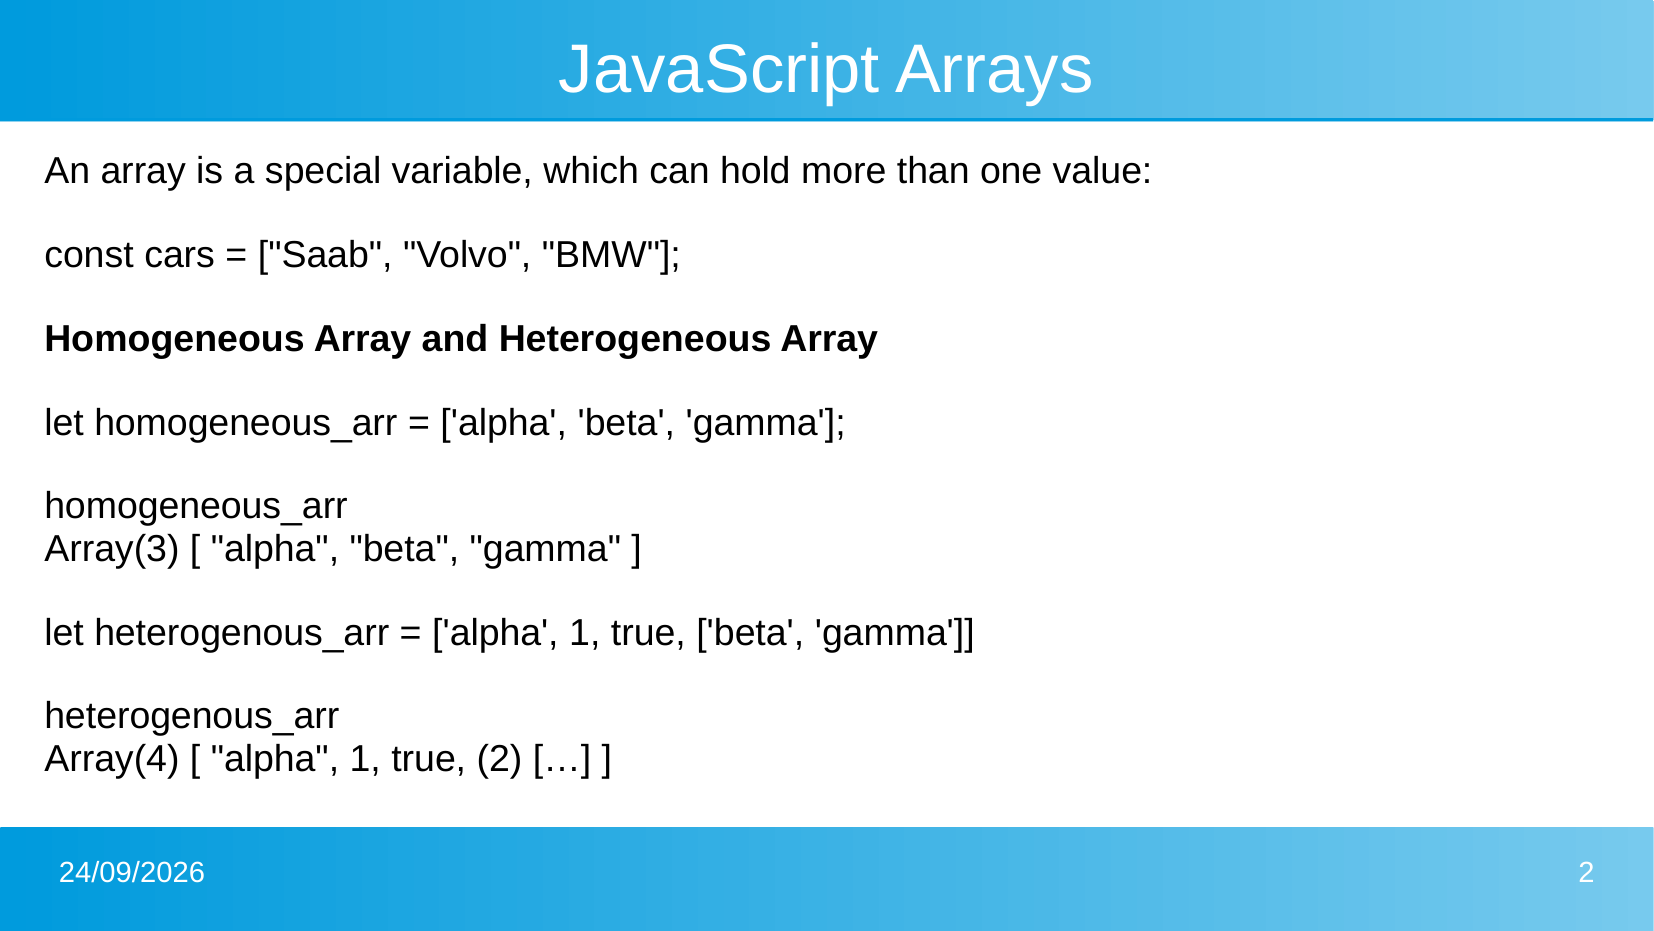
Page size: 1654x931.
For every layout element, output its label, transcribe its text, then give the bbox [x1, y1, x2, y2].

title JavaScript Arrays [59, 29, 1595, 108]
text_box An array is a special variable, which can hold more than one value: const cars = ["Saab", "Volvo", "BMW"]; Homogeneous Array and Heterogeneous Array let homogeneous_arr = ['alpha', 'beta', 'gamma']; homogeneous_arr Array(3) [ "alpha", "beta", "gamma" ] let heterogenous_arr = ['alpha', 1, true, ['beta', 'gamma']] heterogenous_arr Array(4) [ "alpha", 1, true, (2) […] ] [29, 141, 1506, 787]
